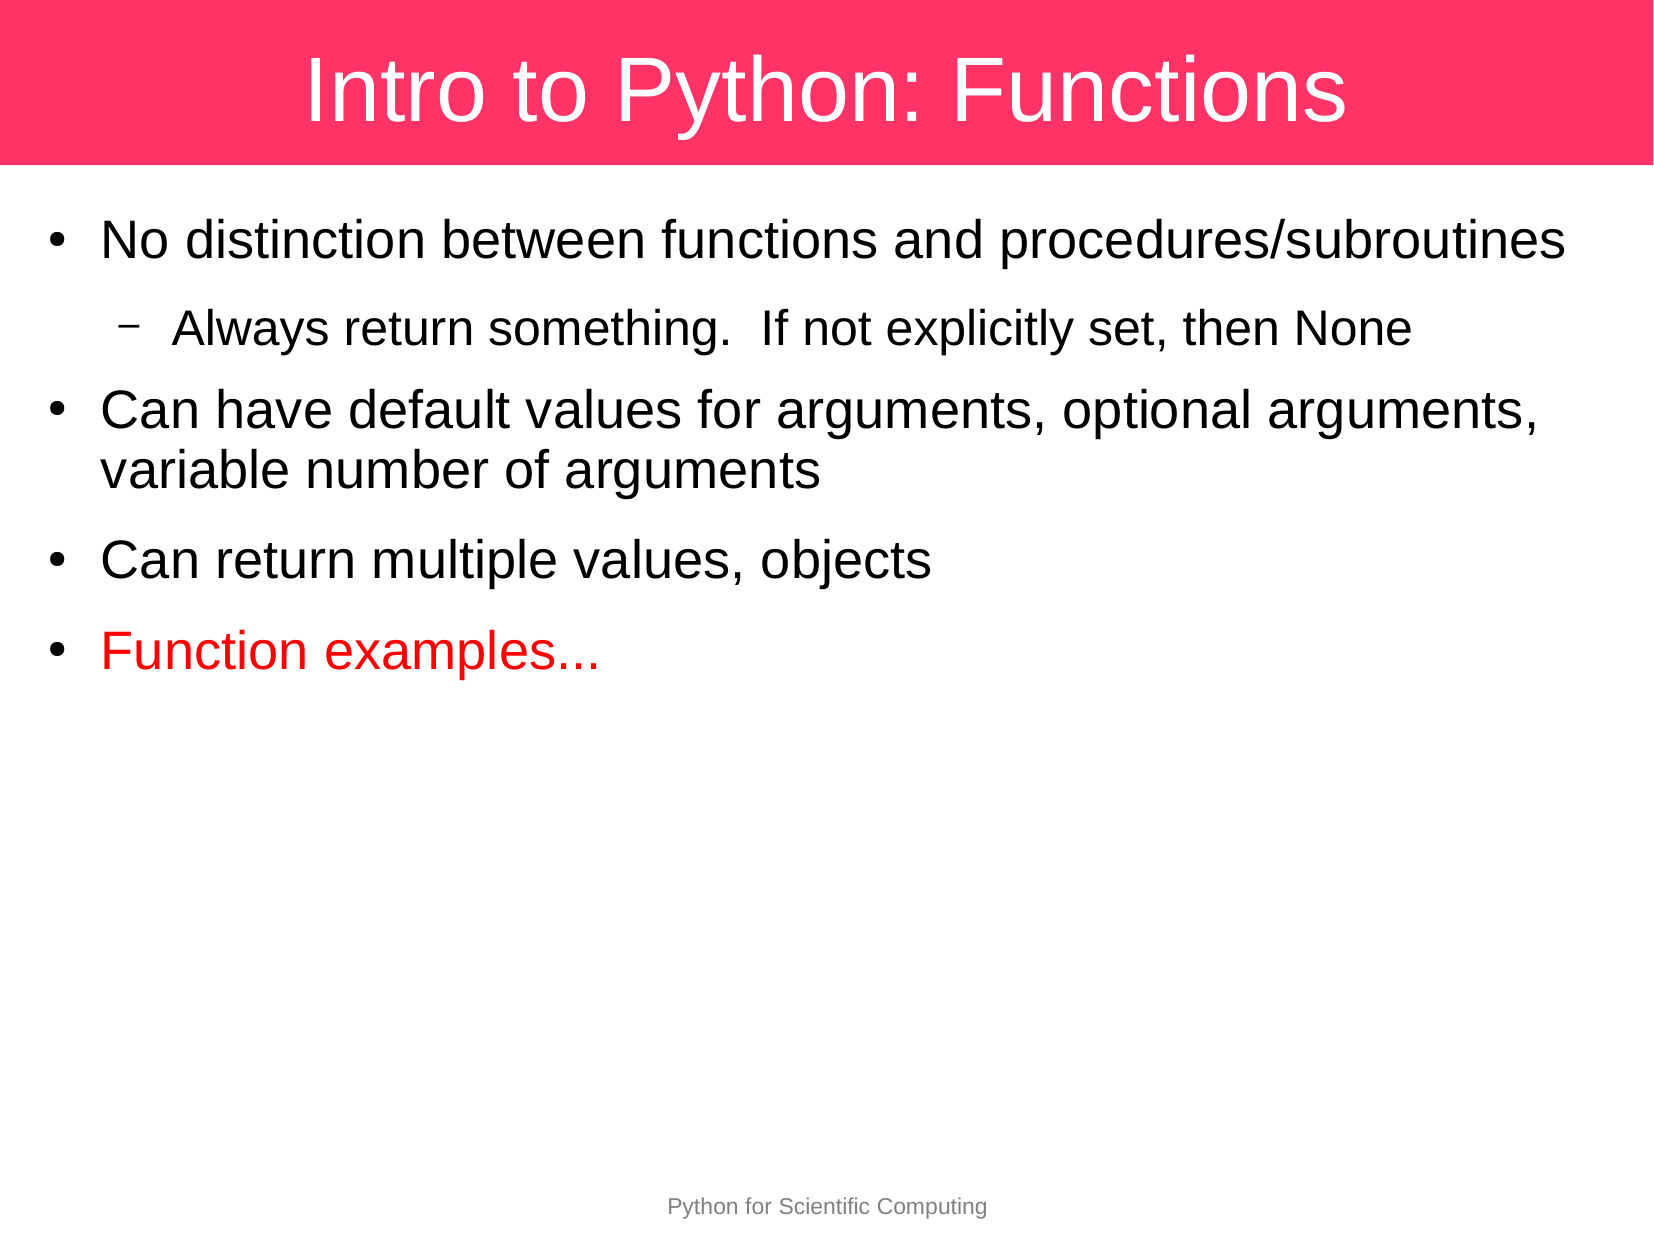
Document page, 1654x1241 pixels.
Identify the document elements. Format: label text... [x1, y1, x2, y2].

list No distinction between functions and procedures/subroutines Always return something. If not explicitly set, then None Can have default values for arguments, optional arguments, variable number of arguments Can return multiple values, objects Function examples... [30, 210, 1621, 1171]
title Intro to Python: Functions [82, 31, 1571, 148]
